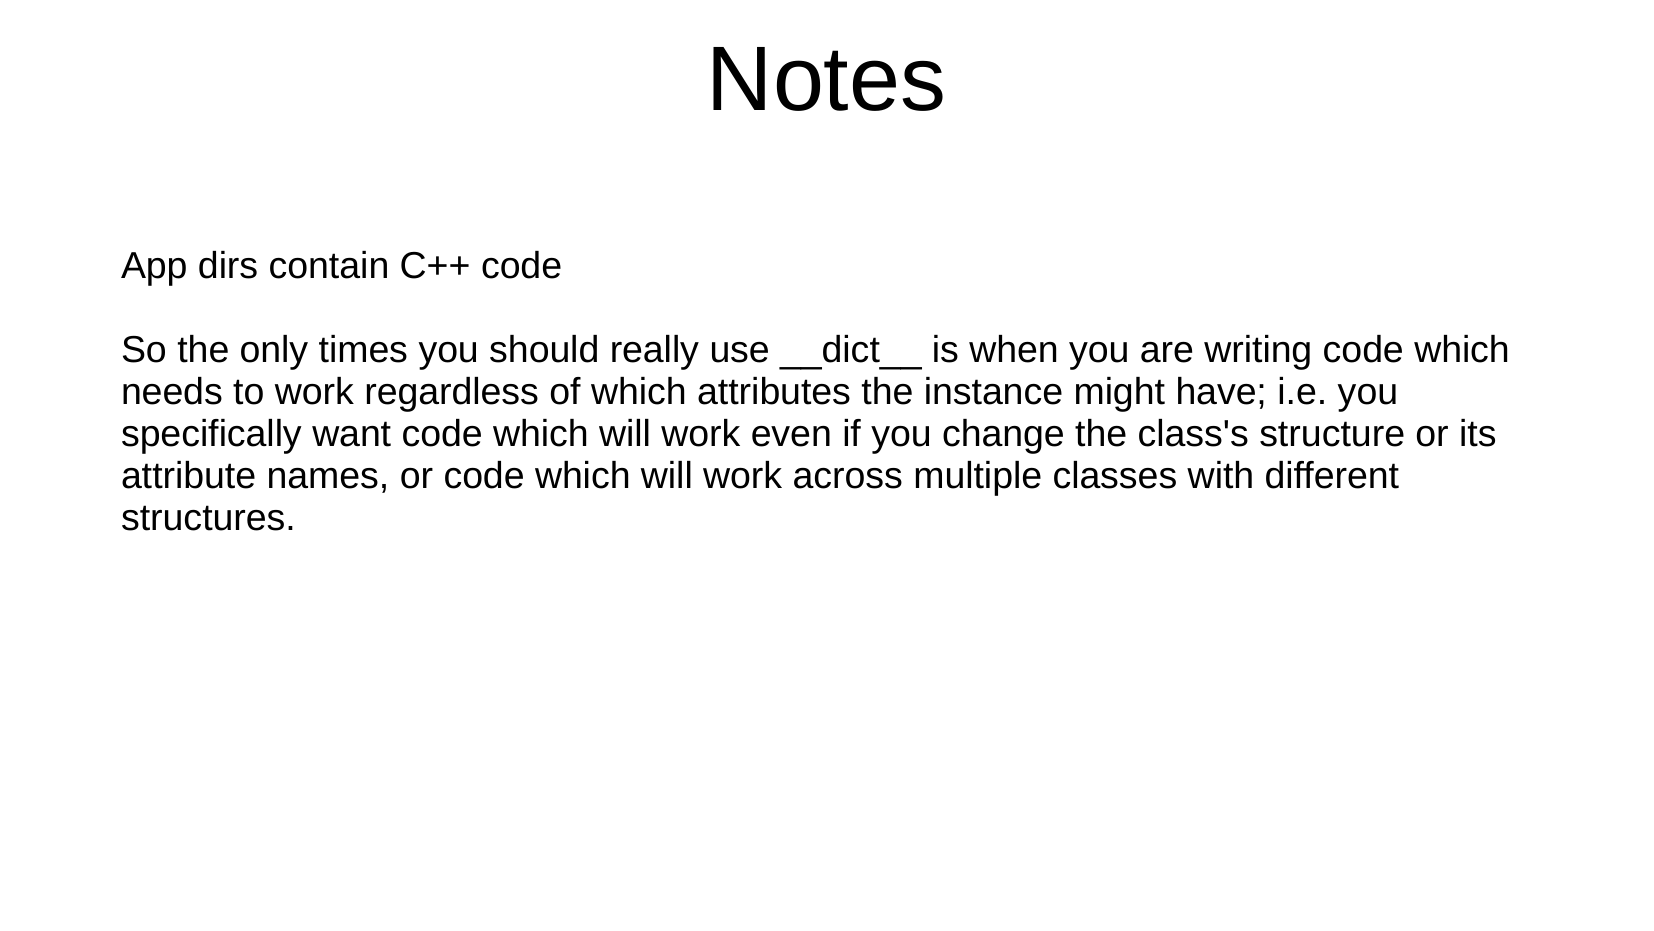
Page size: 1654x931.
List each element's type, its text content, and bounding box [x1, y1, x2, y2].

text_box App dirs contain C++ code So the only times you should really use __dict__ is when you are writing code which needs to work regardless of which attributes the instance might have; i.e. you specifically want code which will work even if you change the class's structure or its attribute names, or code which will work across multiple classes with different structures. [106, 237, 1557, 715]
title Notes [82, 24, 1571, 134]
